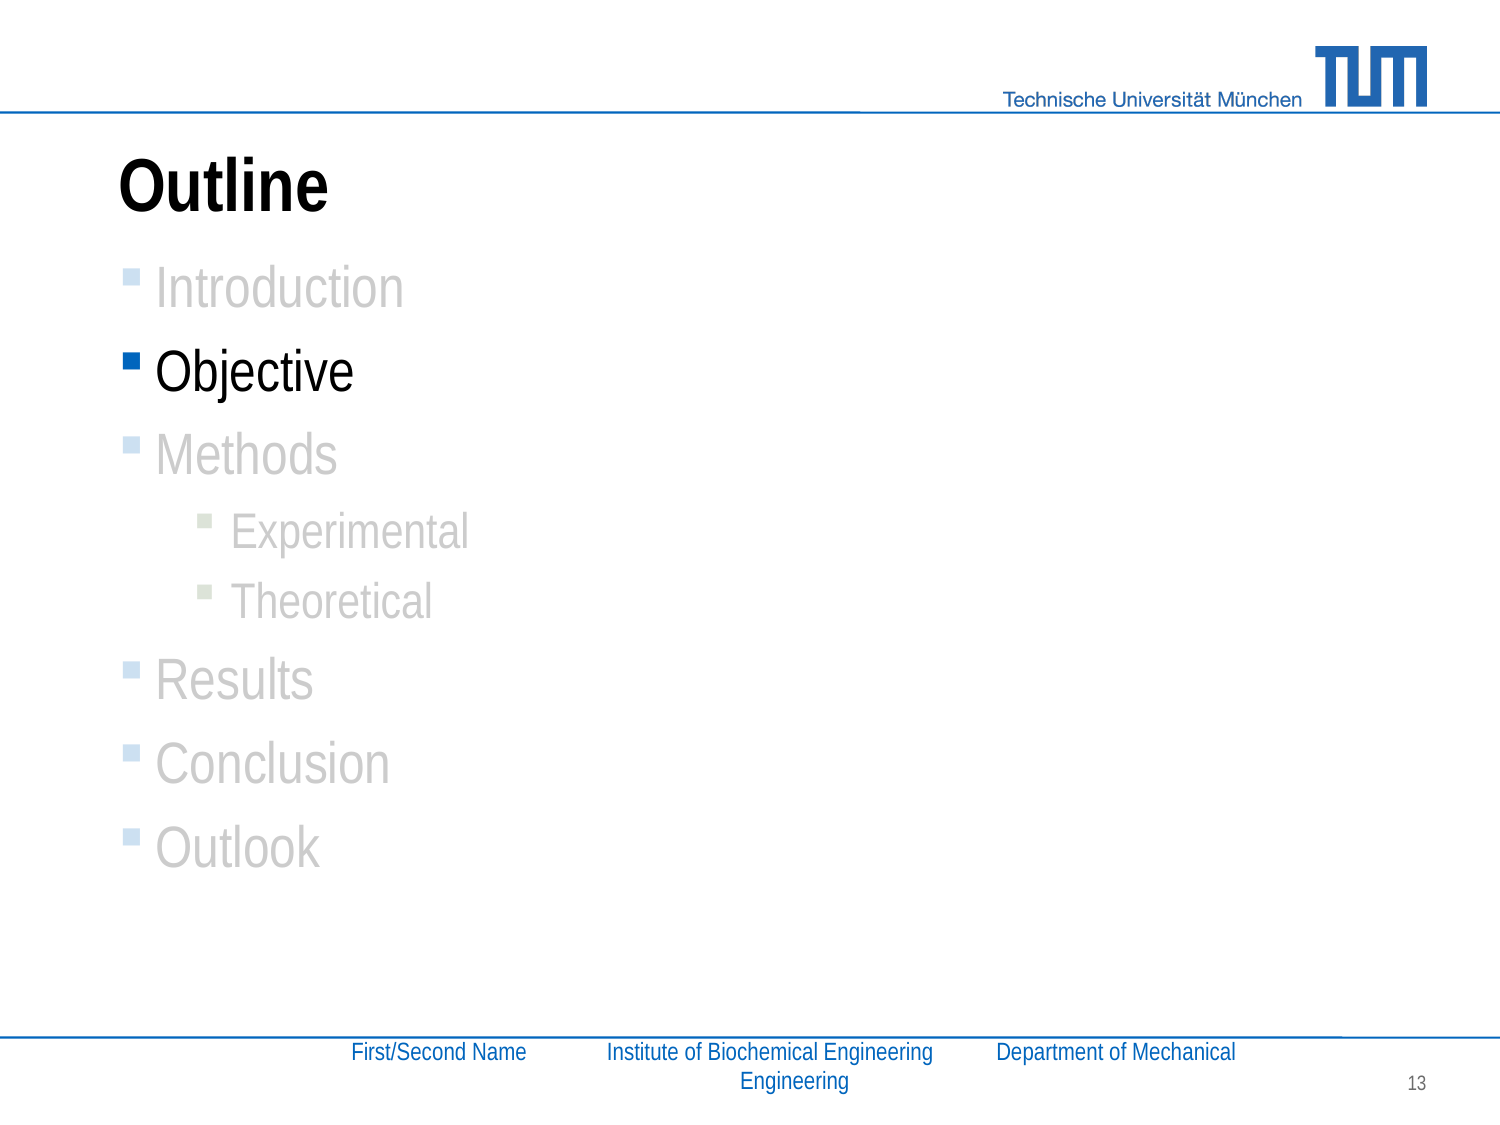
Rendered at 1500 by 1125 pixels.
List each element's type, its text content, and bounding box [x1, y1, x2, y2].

footer First/Second Name Institute of Biochemical Engineering Department of Mechanical Engineering [278, 1042, 1312, 1103]
text_box [103, 419, 599, 886]
picture [1003, 46, 1427, 107]
list Introduction Objective Methods Experimental Theoretical Results Conclusion Outlook [103, 249, 1473, 1014]
text_box [103, 234, 472, 332]
slide_number <number> [1340, 1042, 1427, 1103]
title Outline [103, 114, 1397, 235]
